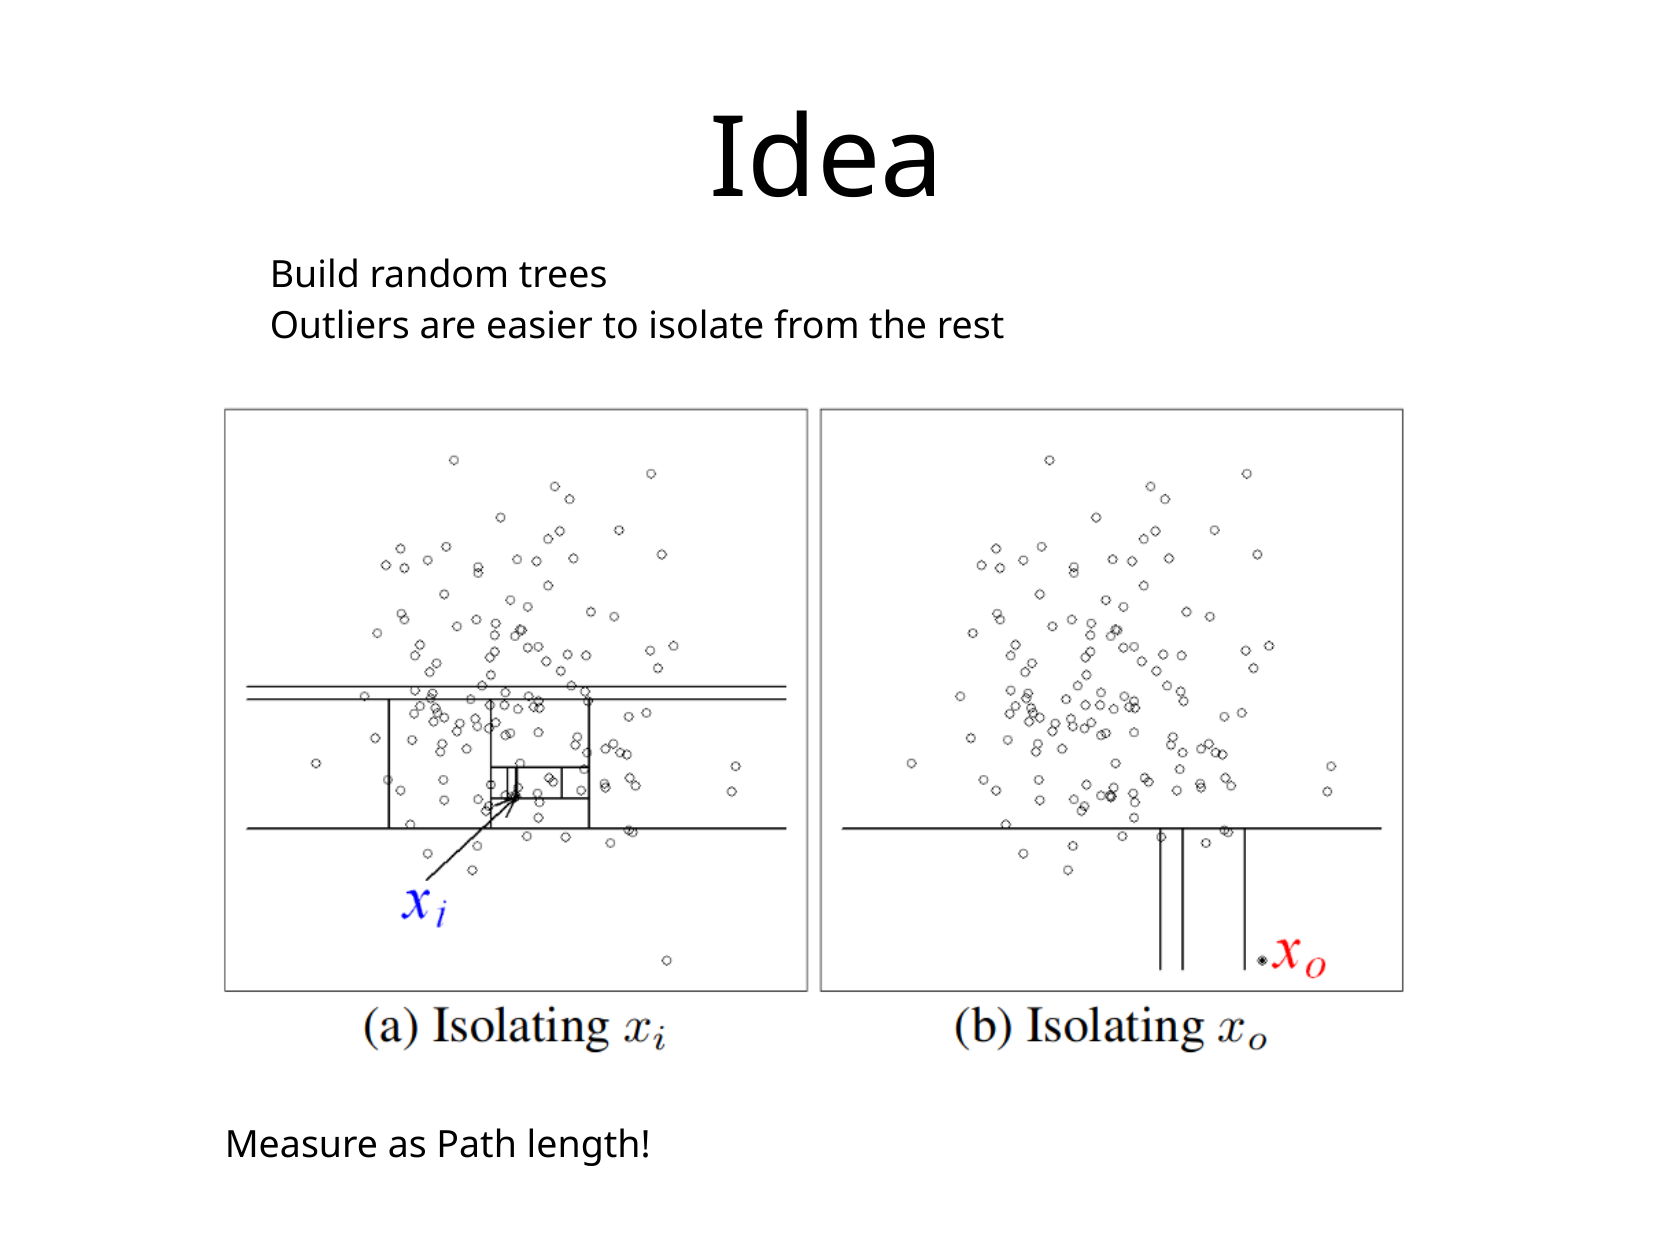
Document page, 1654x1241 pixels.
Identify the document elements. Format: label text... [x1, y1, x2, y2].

text_box Build random trees Outliers are easier to isolate from the rest [255, 240, 1066, 331]
title Idea [82, 49, 1571, 257]
picture [201, 390, 1453, 1111]
text_box Measure as Path length! [210, 1110, 721, 1163]
